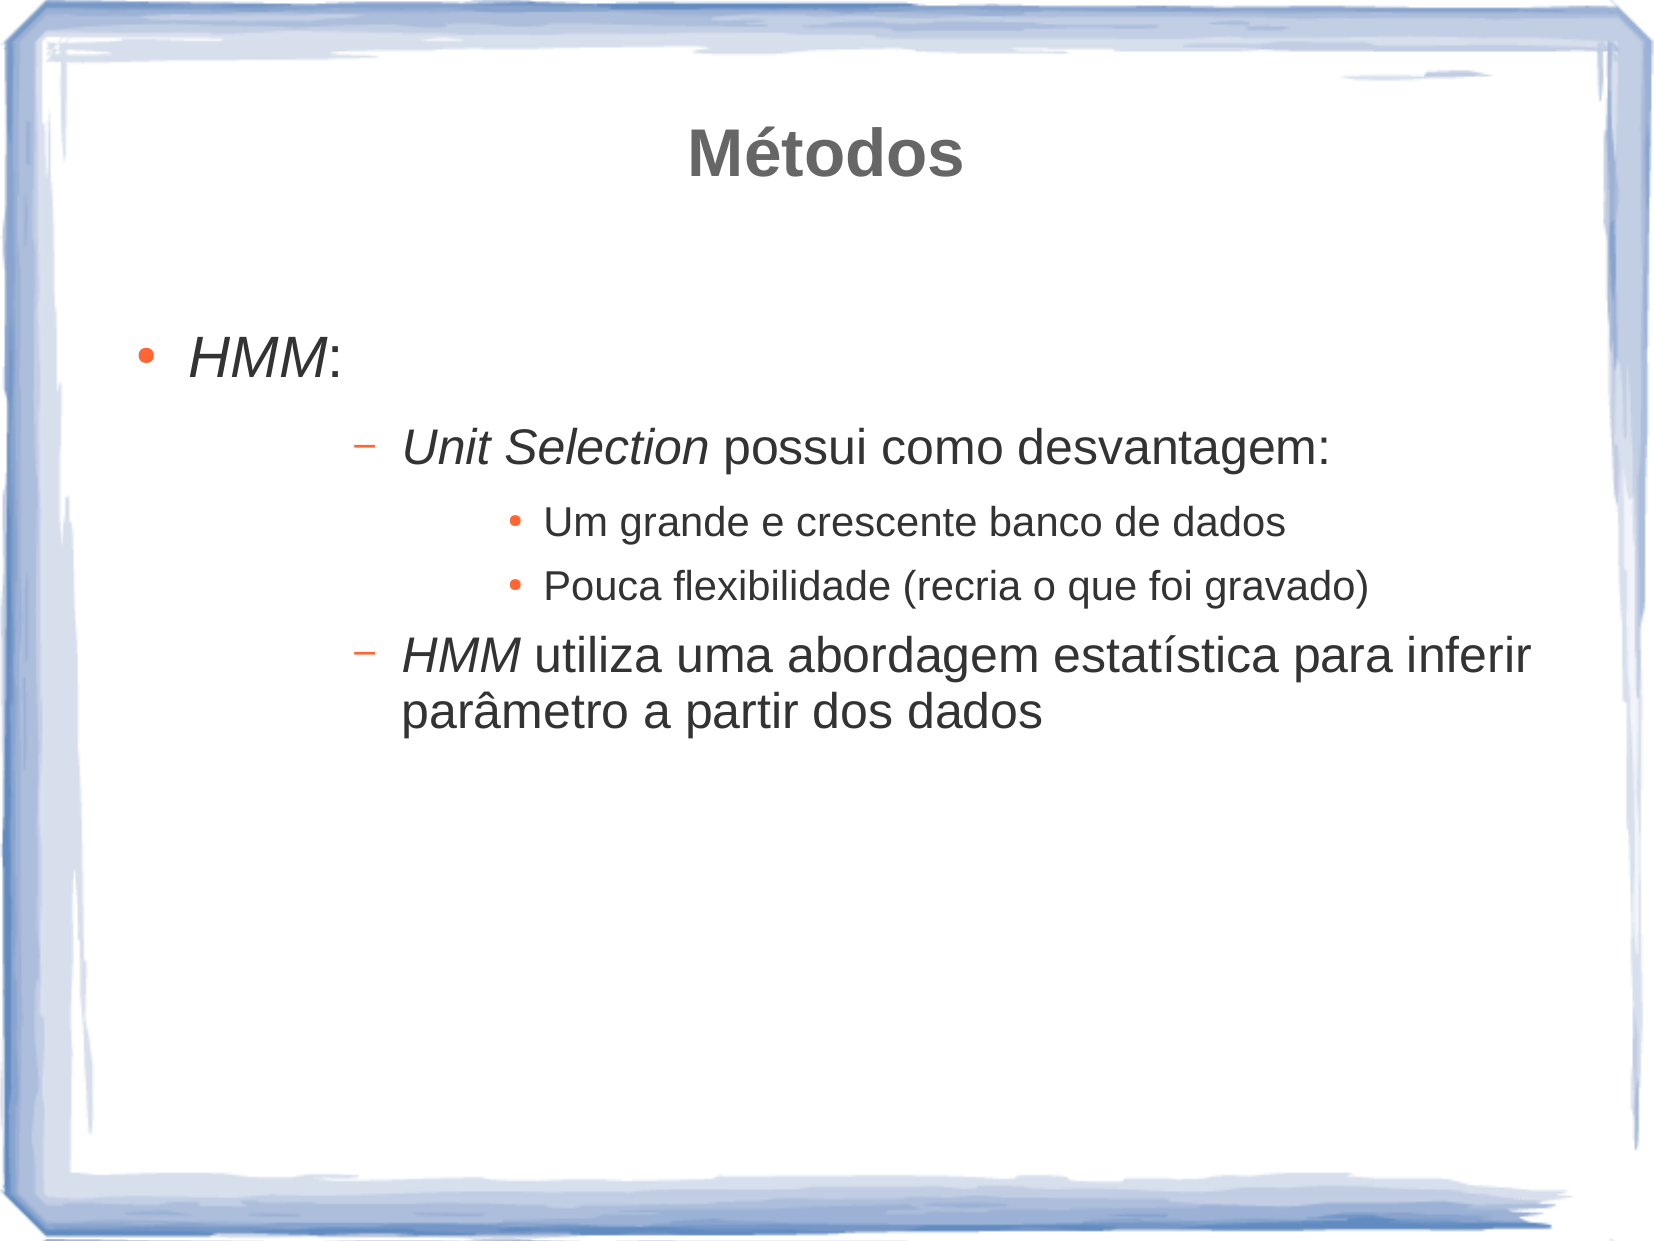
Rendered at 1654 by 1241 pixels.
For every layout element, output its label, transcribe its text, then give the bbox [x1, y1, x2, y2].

title Métodos [82, 49, 1571, 257]
picture [0, 0, 1654, 1241]
list HMM: Unit Selection possui como desvantagem: Um grande e crescente banco de dados Pouca flexibilidade (recria o que foi gravado) HMM utiliza uma abordagem estatística para inferir parâmetro a partir dos dados [118, 324, 1571, 1045]
